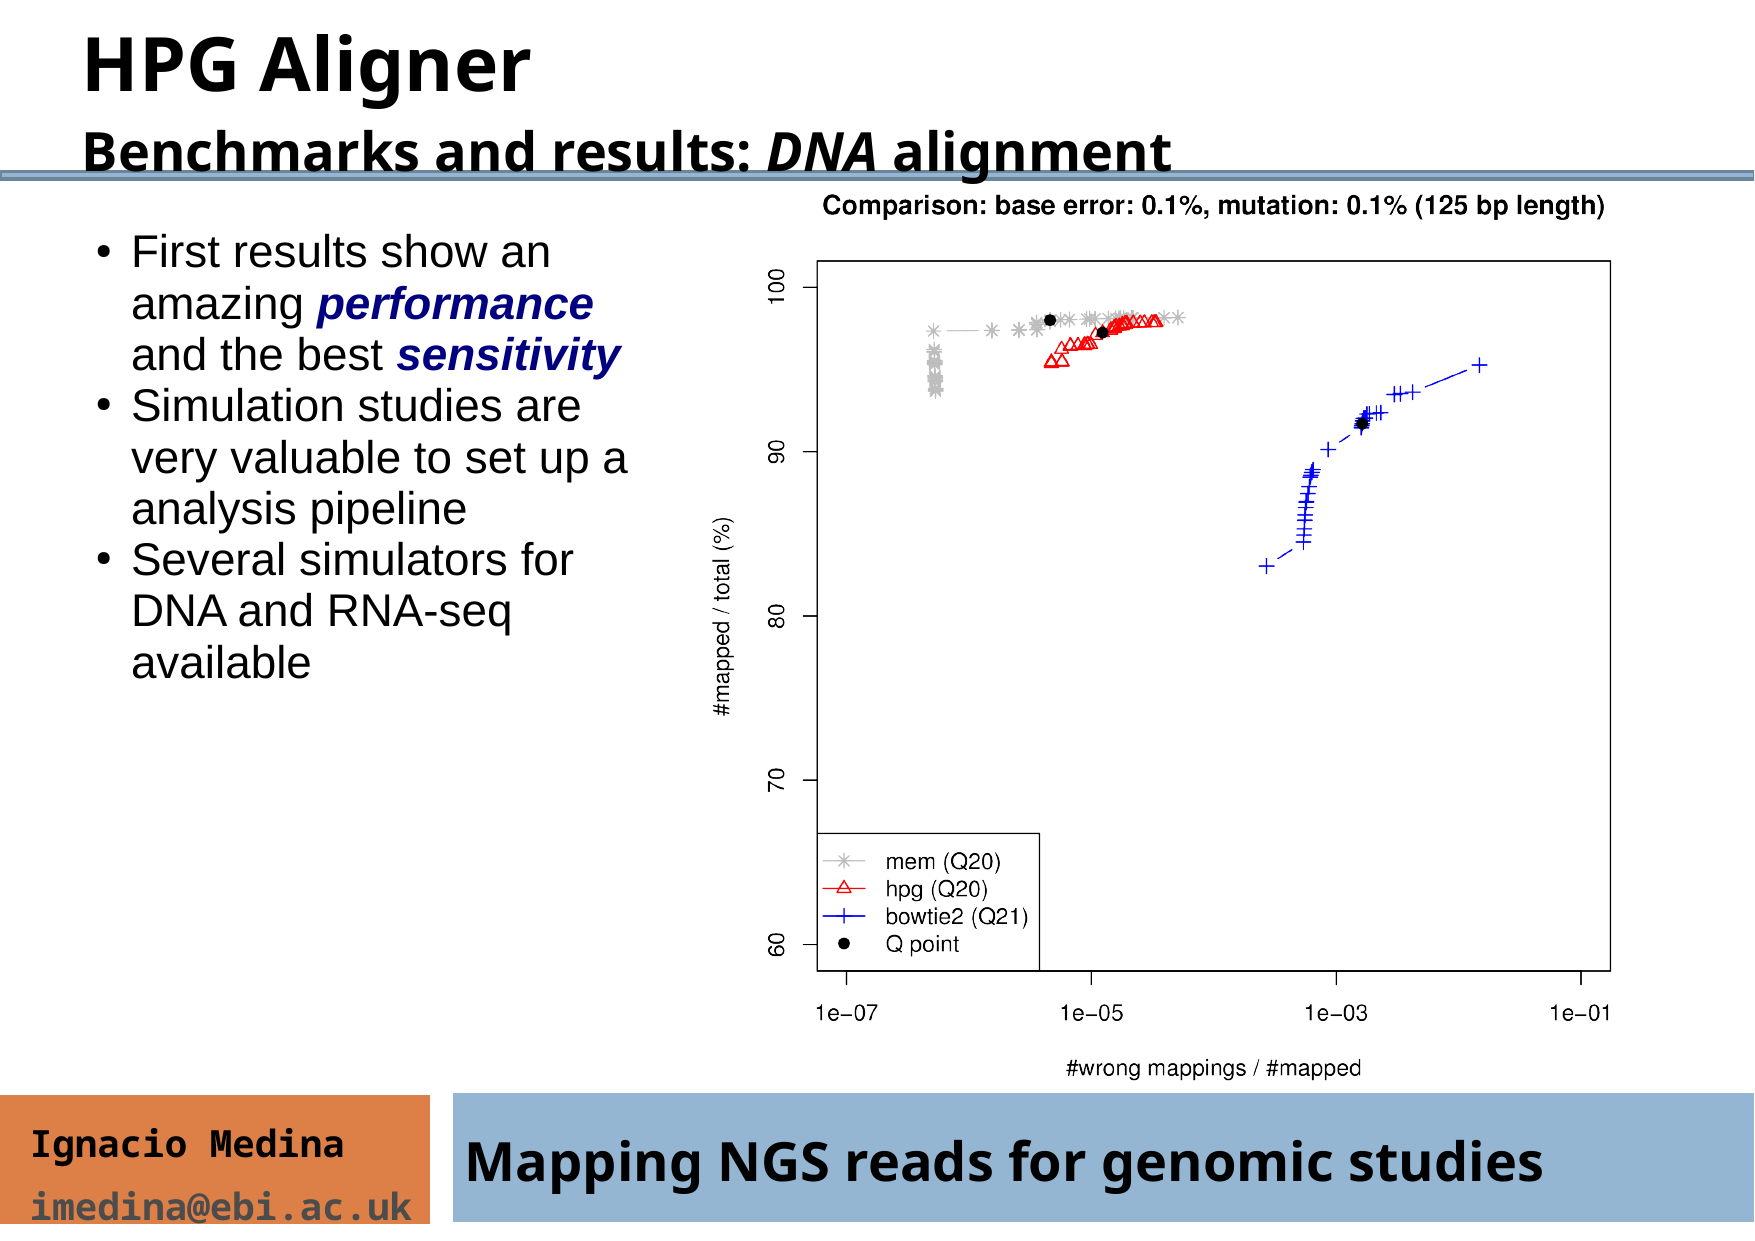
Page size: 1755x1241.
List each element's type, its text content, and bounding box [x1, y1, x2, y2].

text_box Mapping NGS reads for genomic studies [450, 1116, 1726, 1195]
text_box First results show an amazing performance and the best sensitivity Simulation studies are very valuable to set up a analysis pipeline Several simulators for DNA and RNA-seq available [80, 219, 691, 696]
text_box [0, 171, 704, 179]
text_box HPG Aligner Benchmarks and results: DNA alignment [67, 3, 1688, 169]
picture [704, 148, 1668, 1111]
text_box Ignacio Medina imedina@ebi.ac.uk [15, 1110, 436, 1224]
text_box [1668, 171, 1754, 179]
